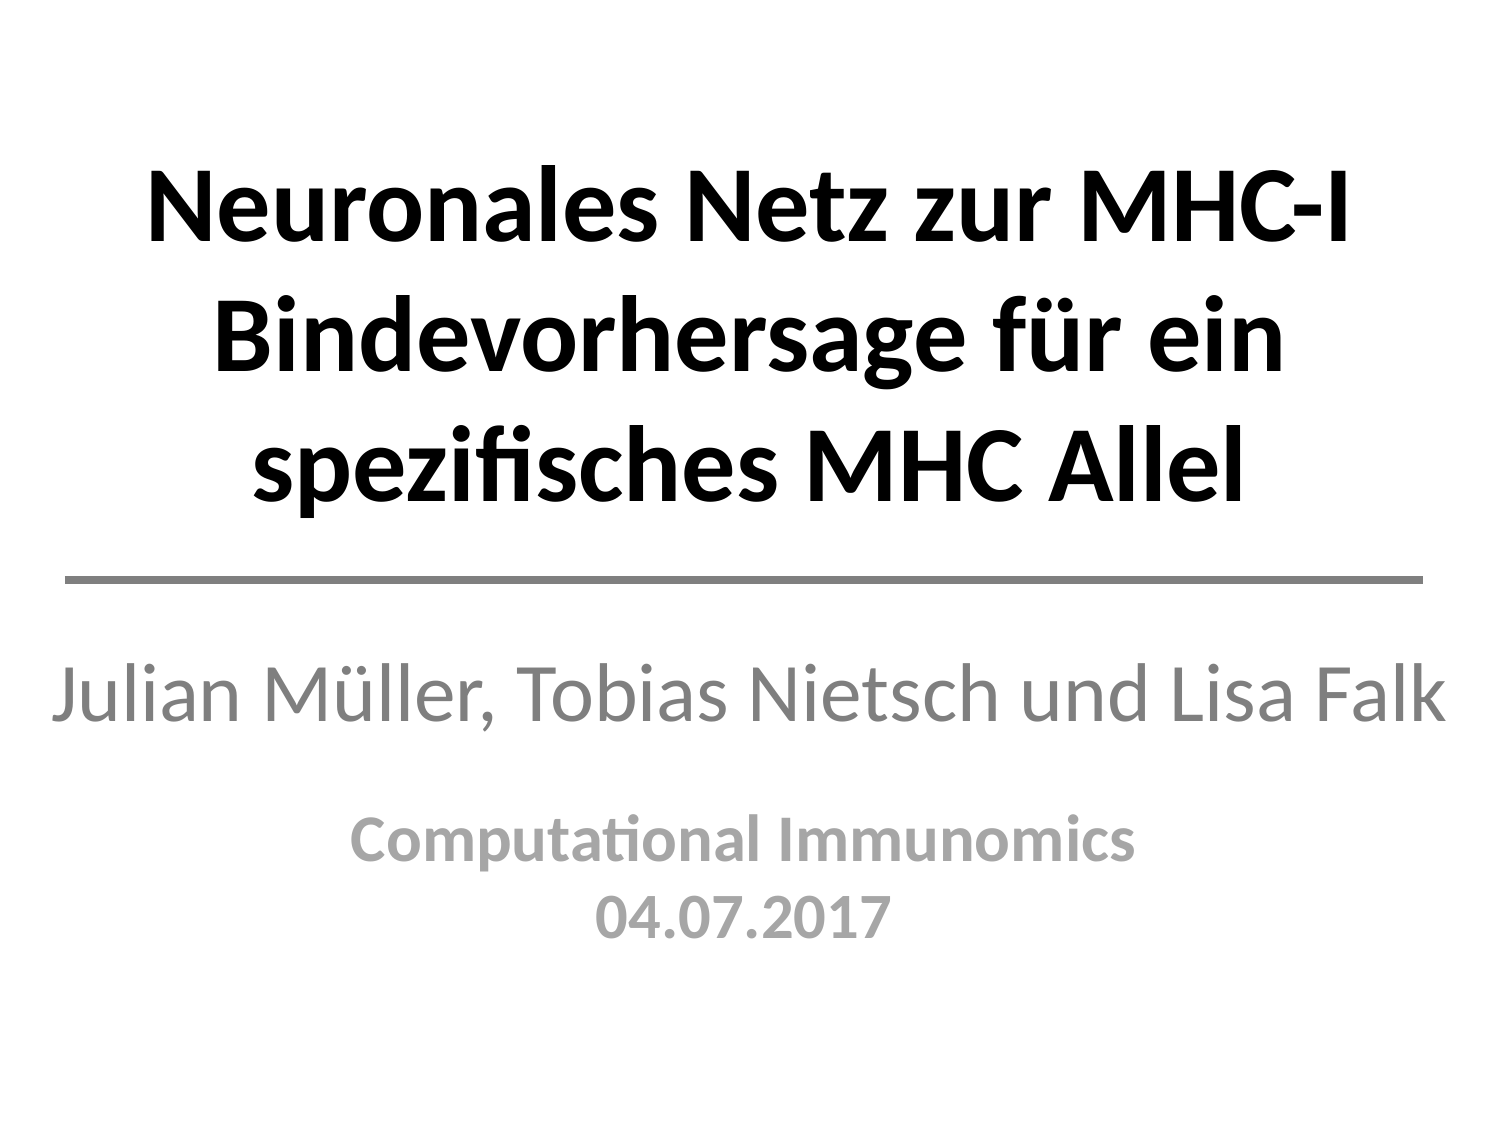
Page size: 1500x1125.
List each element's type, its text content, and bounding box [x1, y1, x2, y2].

title Neuronales Netz zur MHC-I Bindevorhersage für ein spezifisches MHC Allel Julian Müller, Tobias Nietsch und Lisa Falk [0, 125, 1500, 811]
text_box Computational Immunomics 04.07.2017 [18, 787, 1471, 959]
